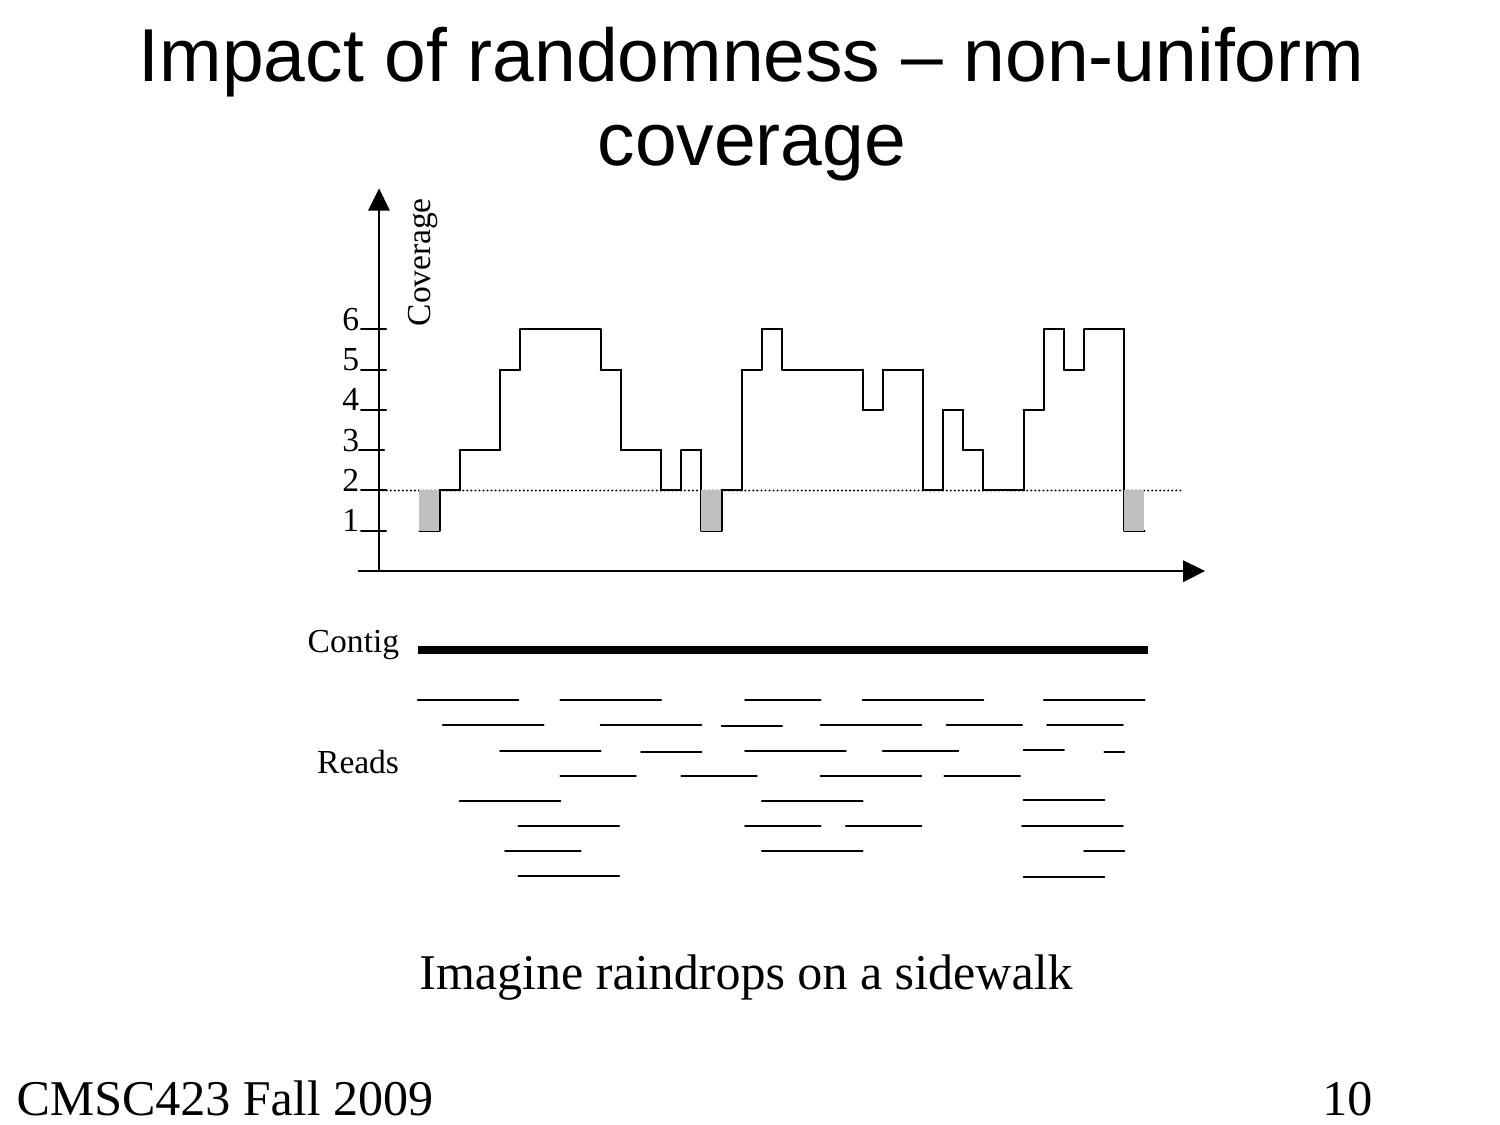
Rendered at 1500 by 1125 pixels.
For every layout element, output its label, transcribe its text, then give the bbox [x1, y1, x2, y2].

text_box Imagine raindrops on a sidewalk [404, 931, 1089, 1008]
chart [277, 186, 1211, 881]
title Impact of randomness – non-uniform coverage [19, 6, 1485, 190]
